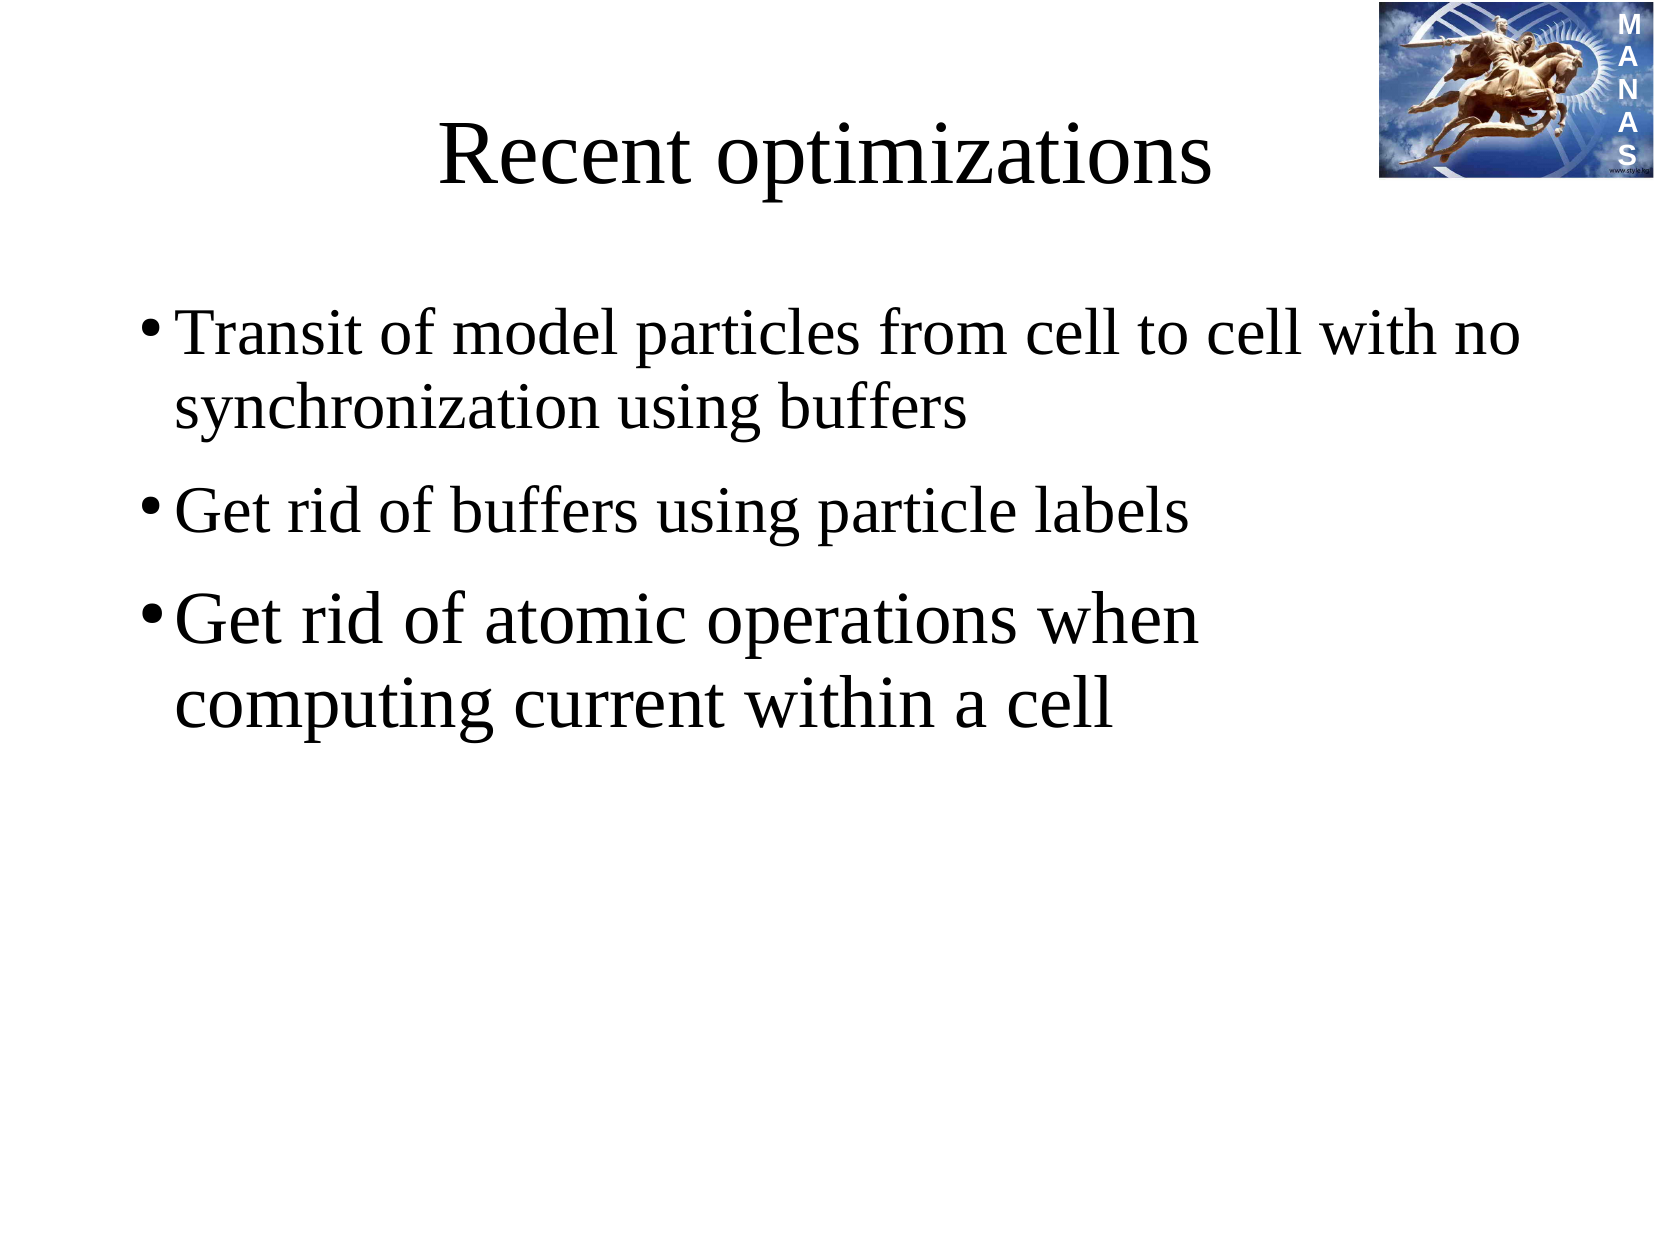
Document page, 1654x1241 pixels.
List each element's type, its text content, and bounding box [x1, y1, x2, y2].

picture [1379, 2, 1602, 181]
title Recent optimizations [82, 49, 1571, 257]
list Transit of model particles from cell to cell with no synchronization using buffers Get rid of buffers using particle labels Get rid of atomic operations when computing current within a cell [82, 290, 1538, 1010]
text_box М A N A S [1602, 0, 1654, 189]
